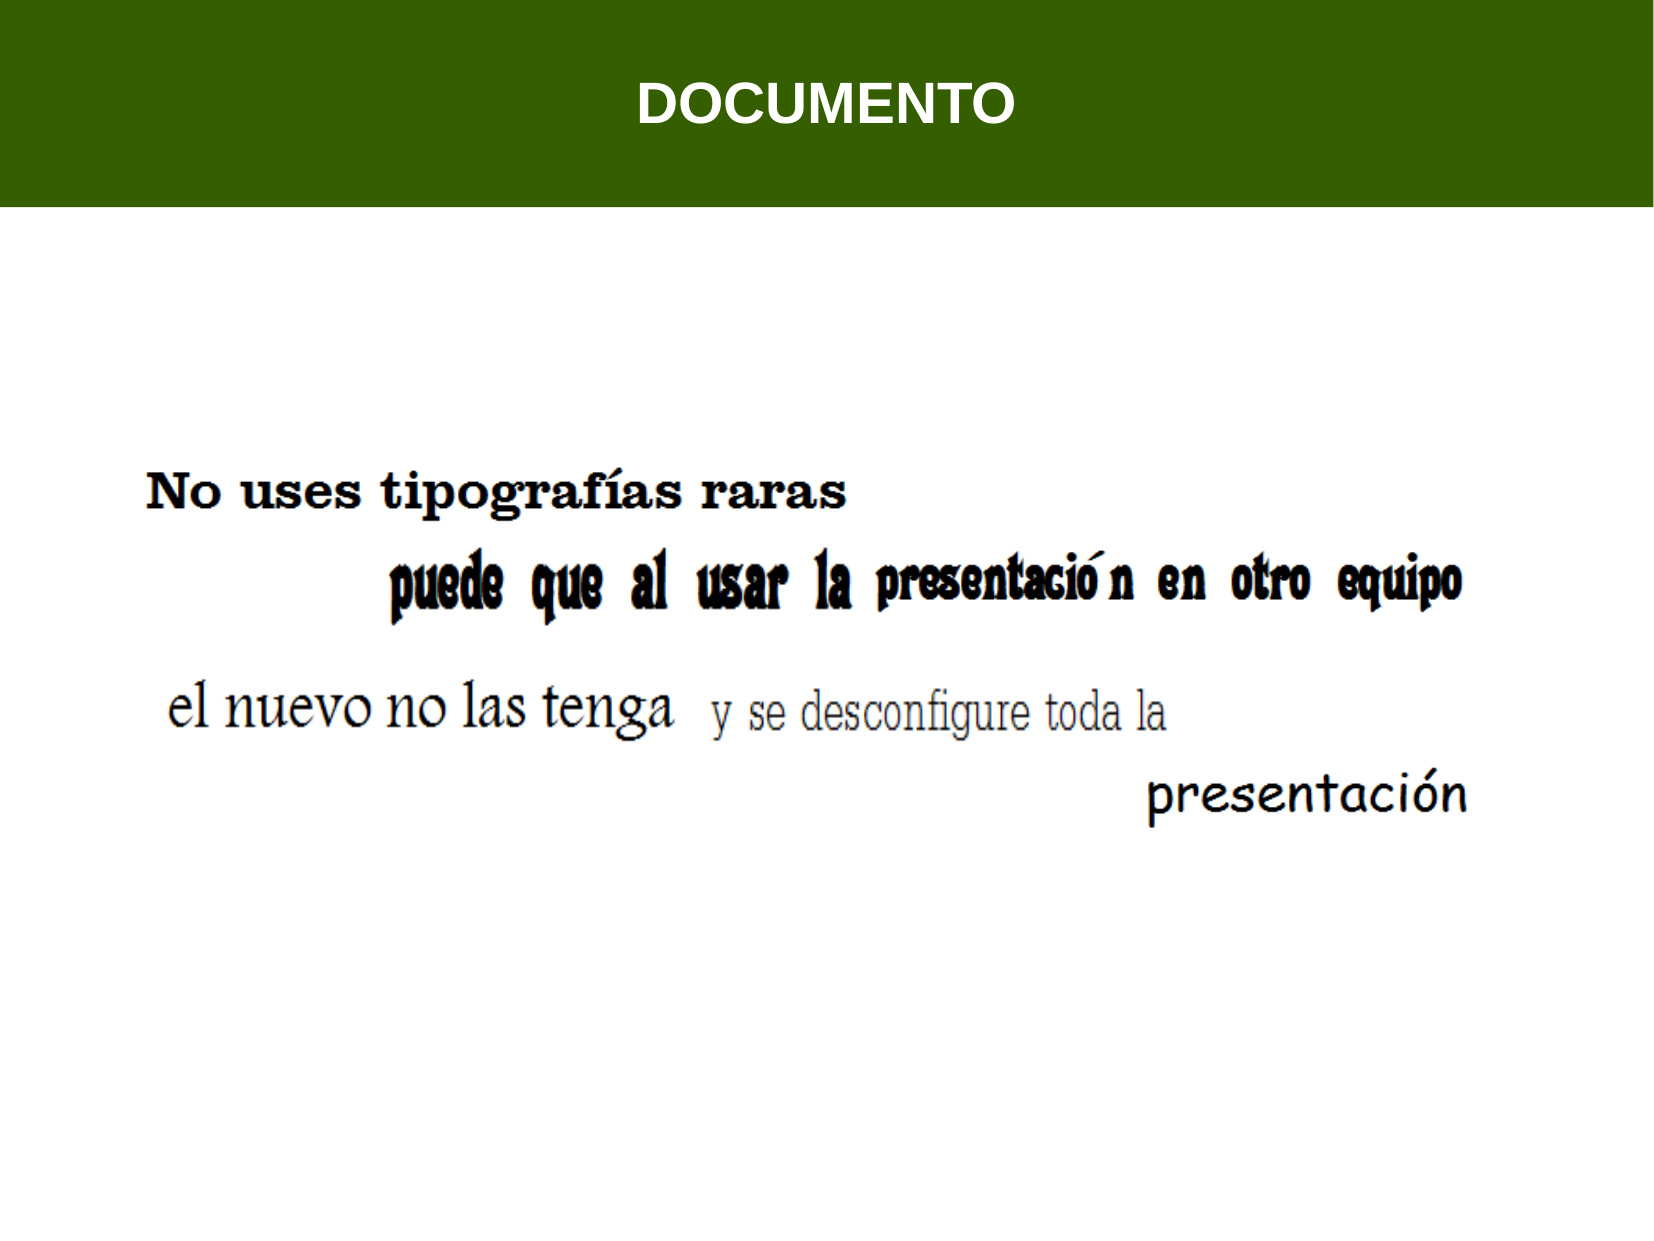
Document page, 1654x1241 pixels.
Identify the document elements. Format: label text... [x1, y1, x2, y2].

picture [874, 540, 1479, 637]
picture [708, 682, 1182, 754]
title DOCUMENTO [0, 0, 1654, 208]
picture [141, 446, 870, 529]
picture [165, 664, 697, 777]
picture [389, 530, 863, 636]
picture [1122, 765, 1490, 839]
